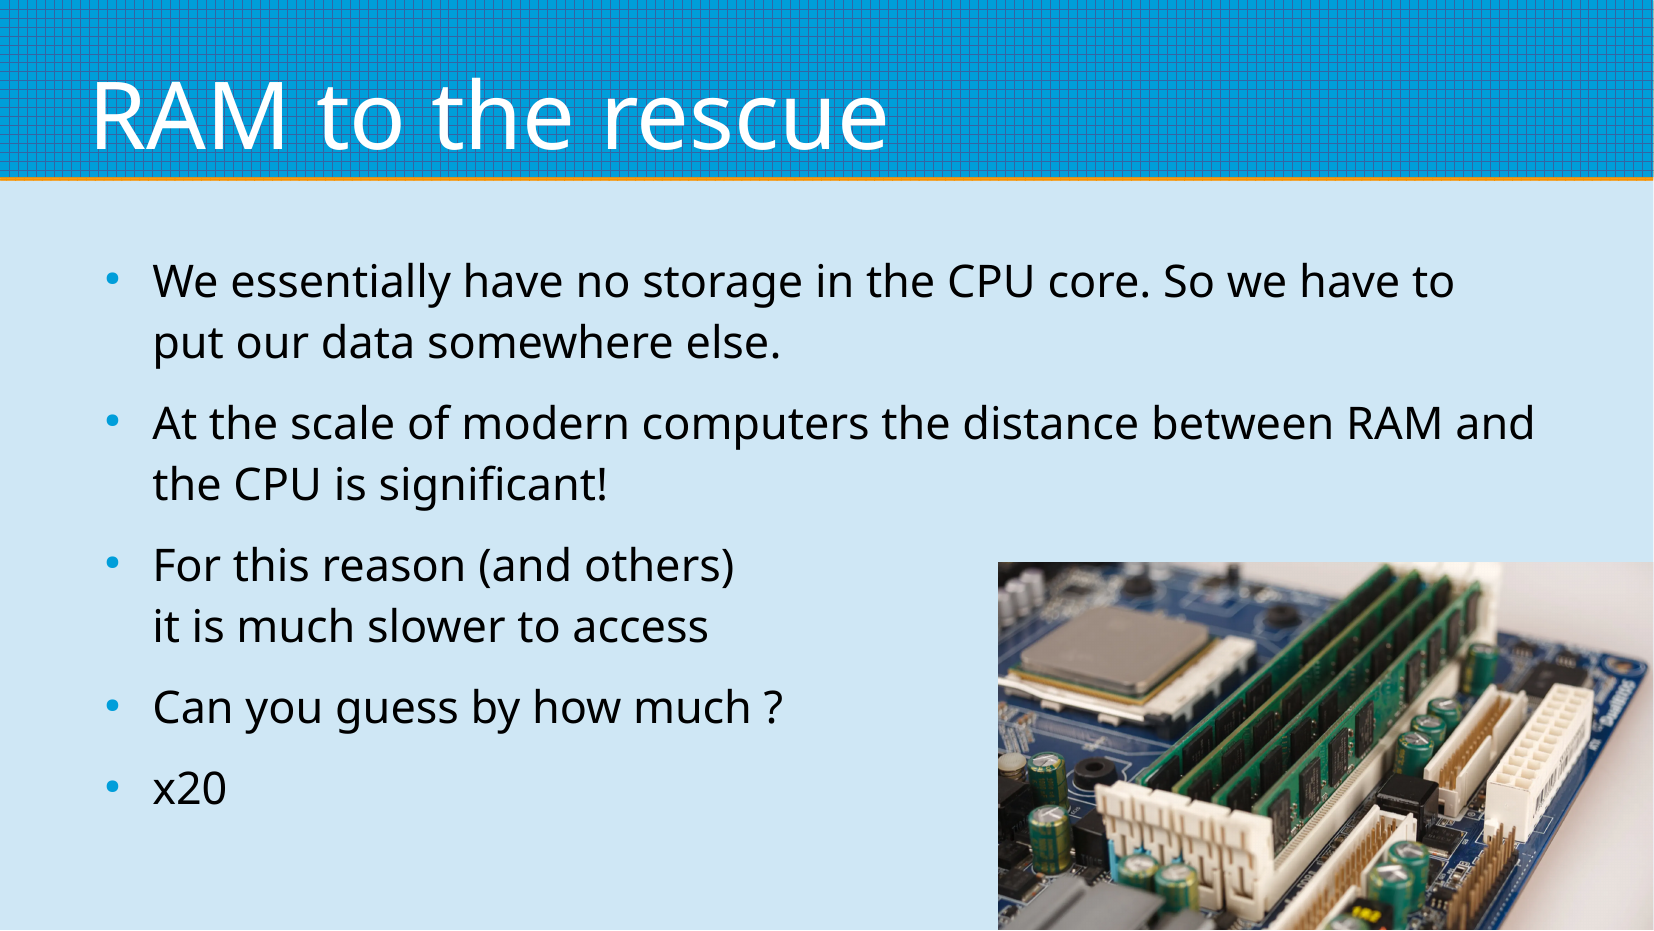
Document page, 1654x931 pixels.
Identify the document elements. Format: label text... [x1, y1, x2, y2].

title RAM to the rescue [88, 14, 1565, 178]
list We essentially have no storage in the CPU core. So we have to put our data somewhere else. At the scale of modern computers the distance between RAM and the CPU is significant! For this reason (and others) it is much slower to access Can you guess by how much ? x20 [88, 249, 1538, 826]
picture [998, 562, 1654, 930]
